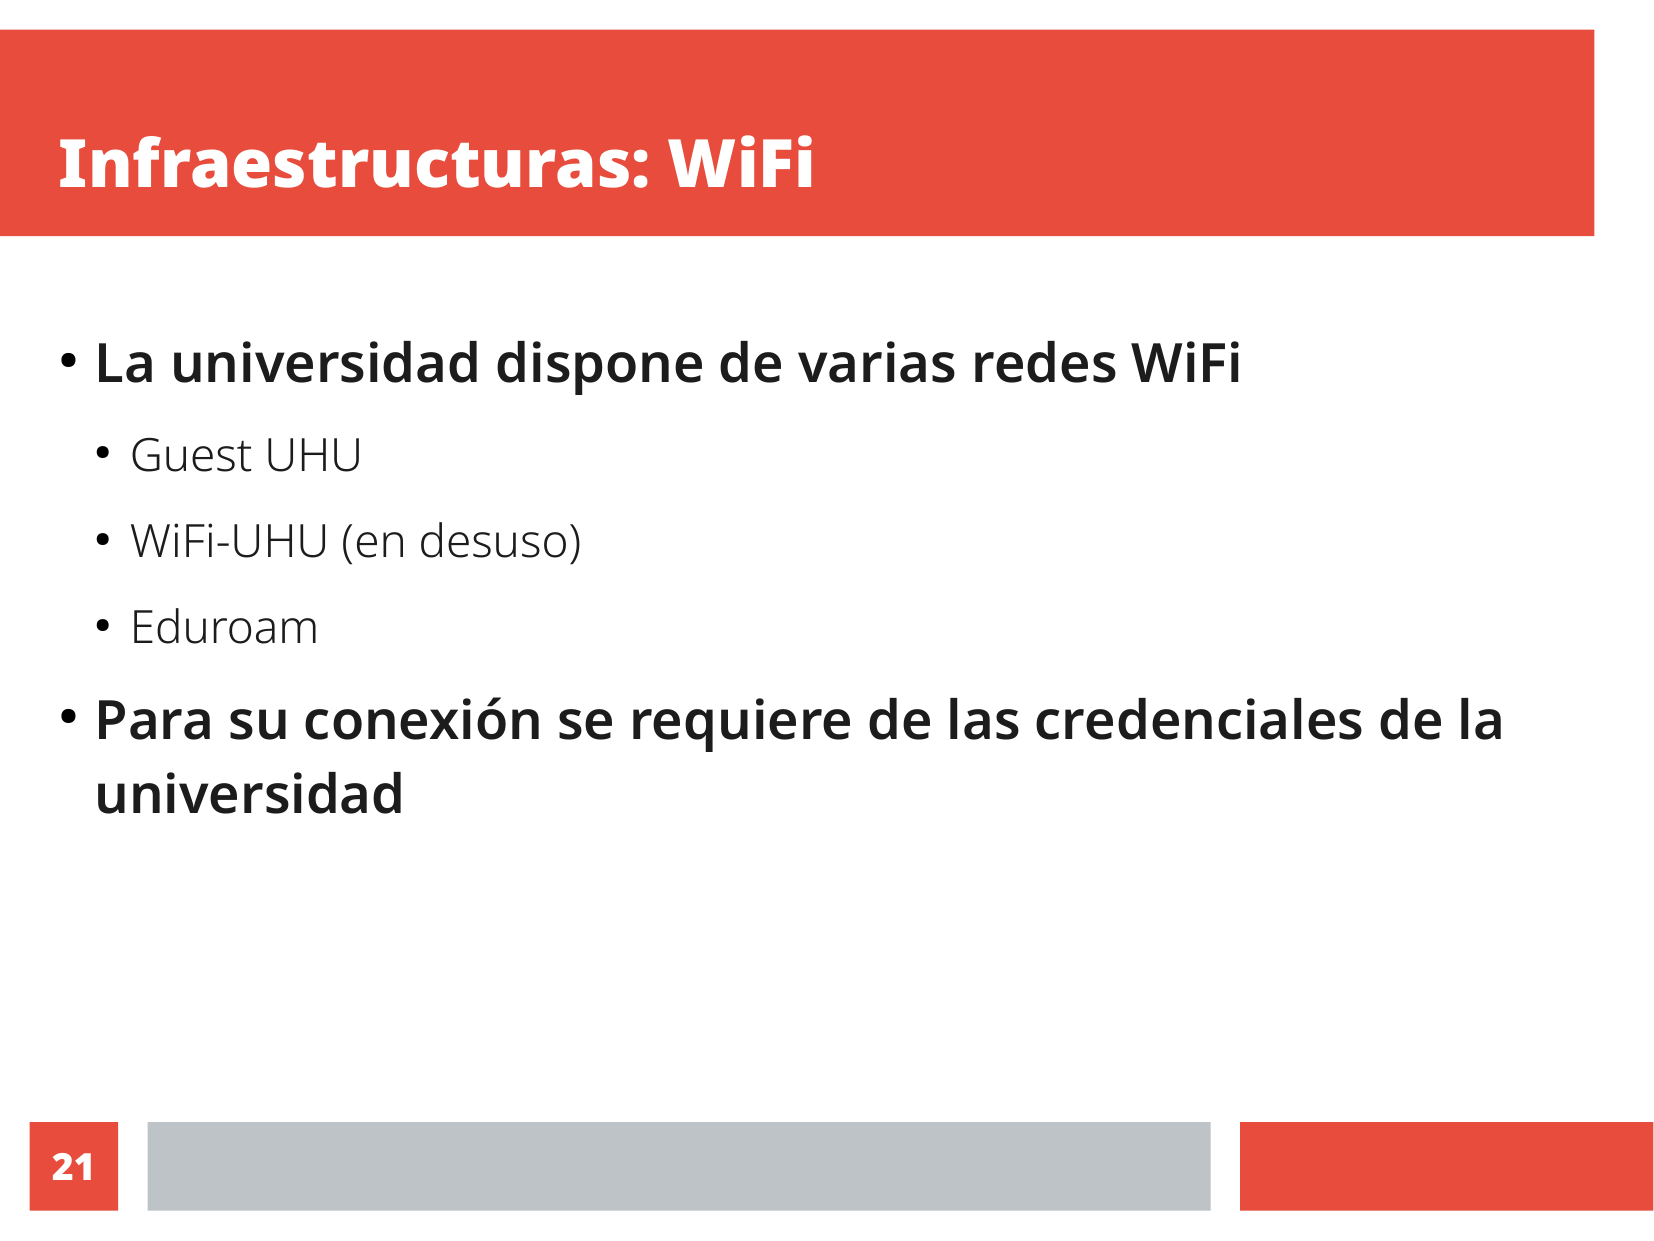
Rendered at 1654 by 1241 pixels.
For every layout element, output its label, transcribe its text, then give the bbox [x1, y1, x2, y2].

title Infraestructuras: WiFi [59, 59, 1595, 207]
list La universidad dispone de varias redes WiFi Guest UHU WiFi-UHU (en desuso) Eduroam Para su conexión se requiere de las credenciales de la universidad [59, 324, 1565, 1093]
